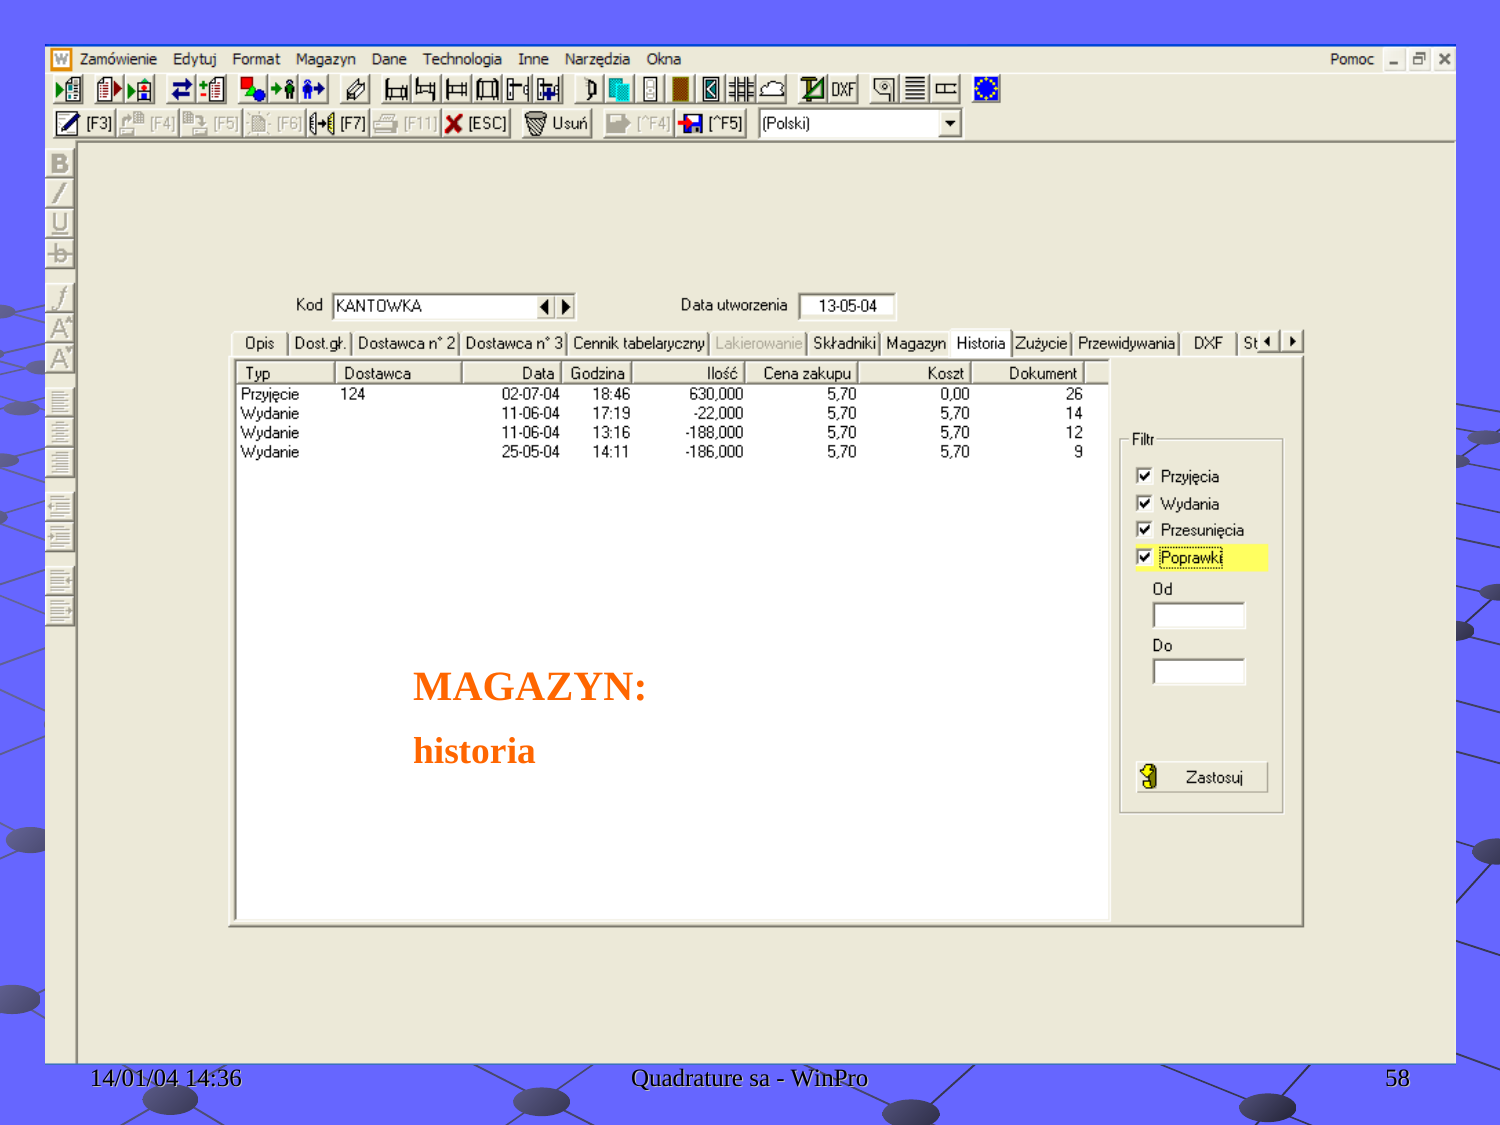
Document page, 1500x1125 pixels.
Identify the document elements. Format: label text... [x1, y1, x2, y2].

text_box MAGAZYN: historia [413, 666, 861, 772]
picture [45, 44, 1456, 1065]
